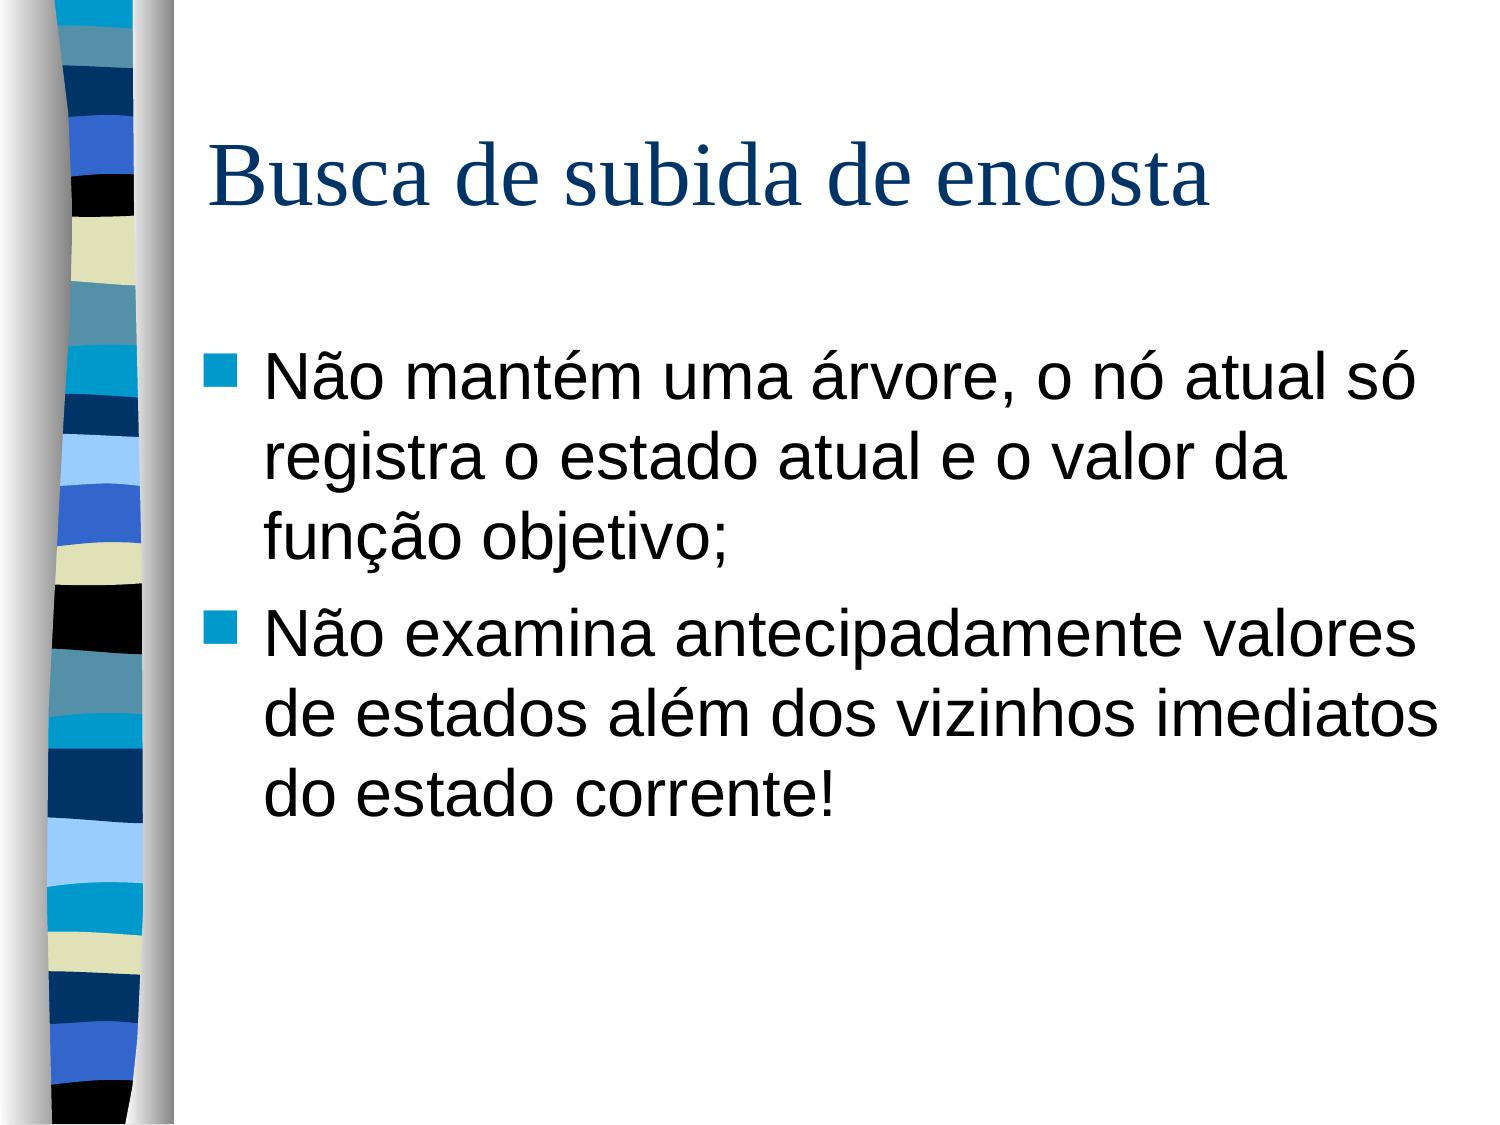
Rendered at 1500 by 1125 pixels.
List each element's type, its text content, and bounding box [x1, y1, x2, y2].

title Busca de subida de encosta [192, 74, 1468, 263]
list Não mantém uma árvore, o nó atual só registra o estado atual e o valor da função objetivo; Não examina antecipadamente valores de estados além dos vizinhos imediatos do estado corrente! [192, 324, 1468, 1000]
